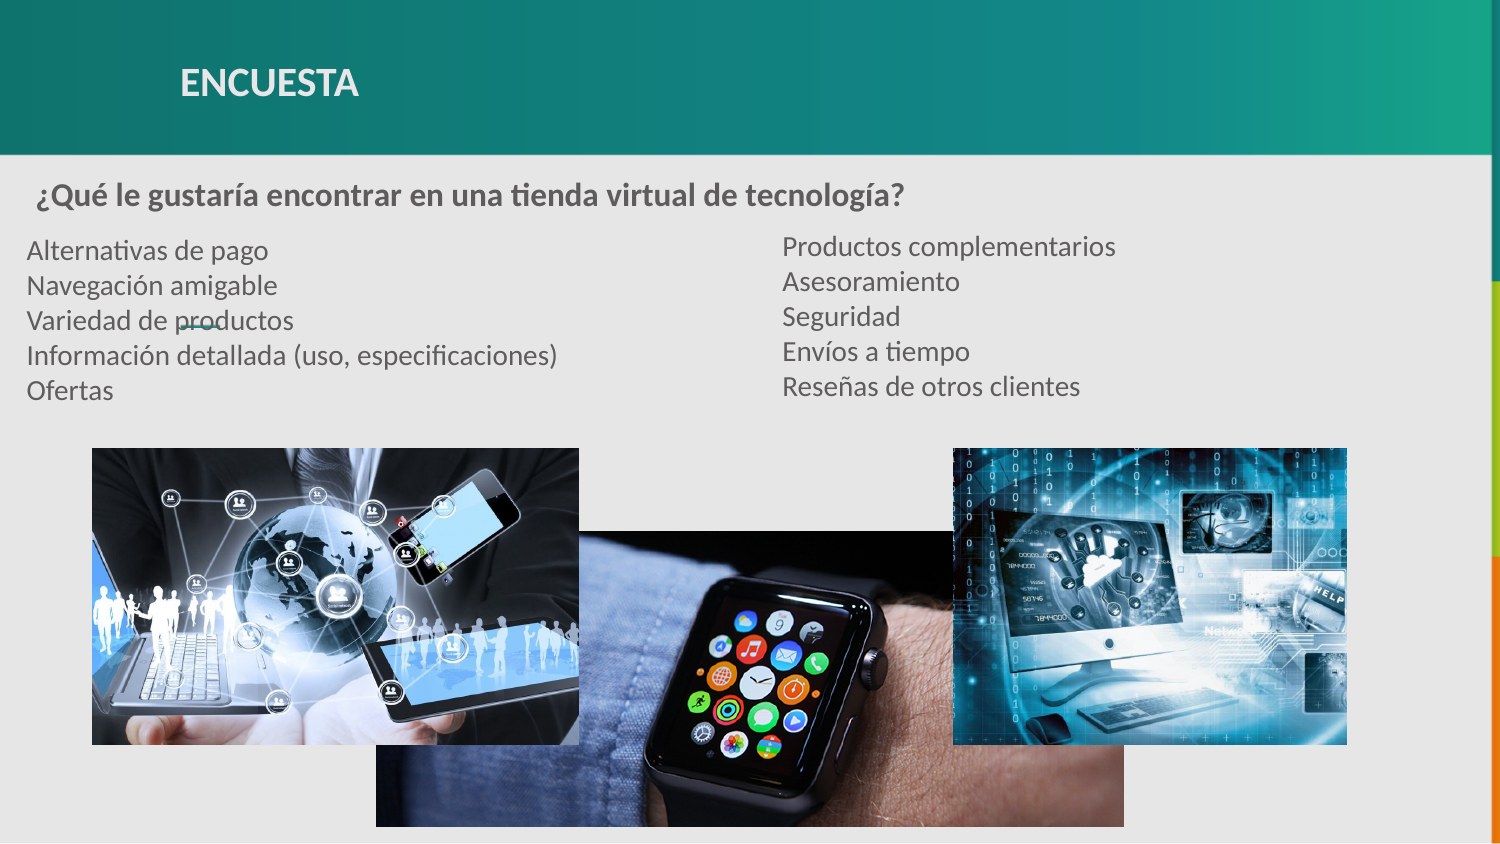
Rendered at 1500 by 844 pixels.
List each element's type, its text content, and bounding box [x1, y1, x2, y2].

text_box Alternativas de pago Navegación amigable Variedad de productos Información detallada (uso, especificaciones) Ofertas [11, 224, 745, 449]
text_box ENCUESTA [165, 47, 591, 113]
text_box ¿Qué le gustaría encontrar en una tienda virtual de tecnología? [20, 165, 934, 221]
picture [0, 0, 1500, 844]
text_box Productos complementarios Asesoramiento Seguridad Envíos a tiempo Reseñas de otros clientes [767, 220, 1500, 410]
